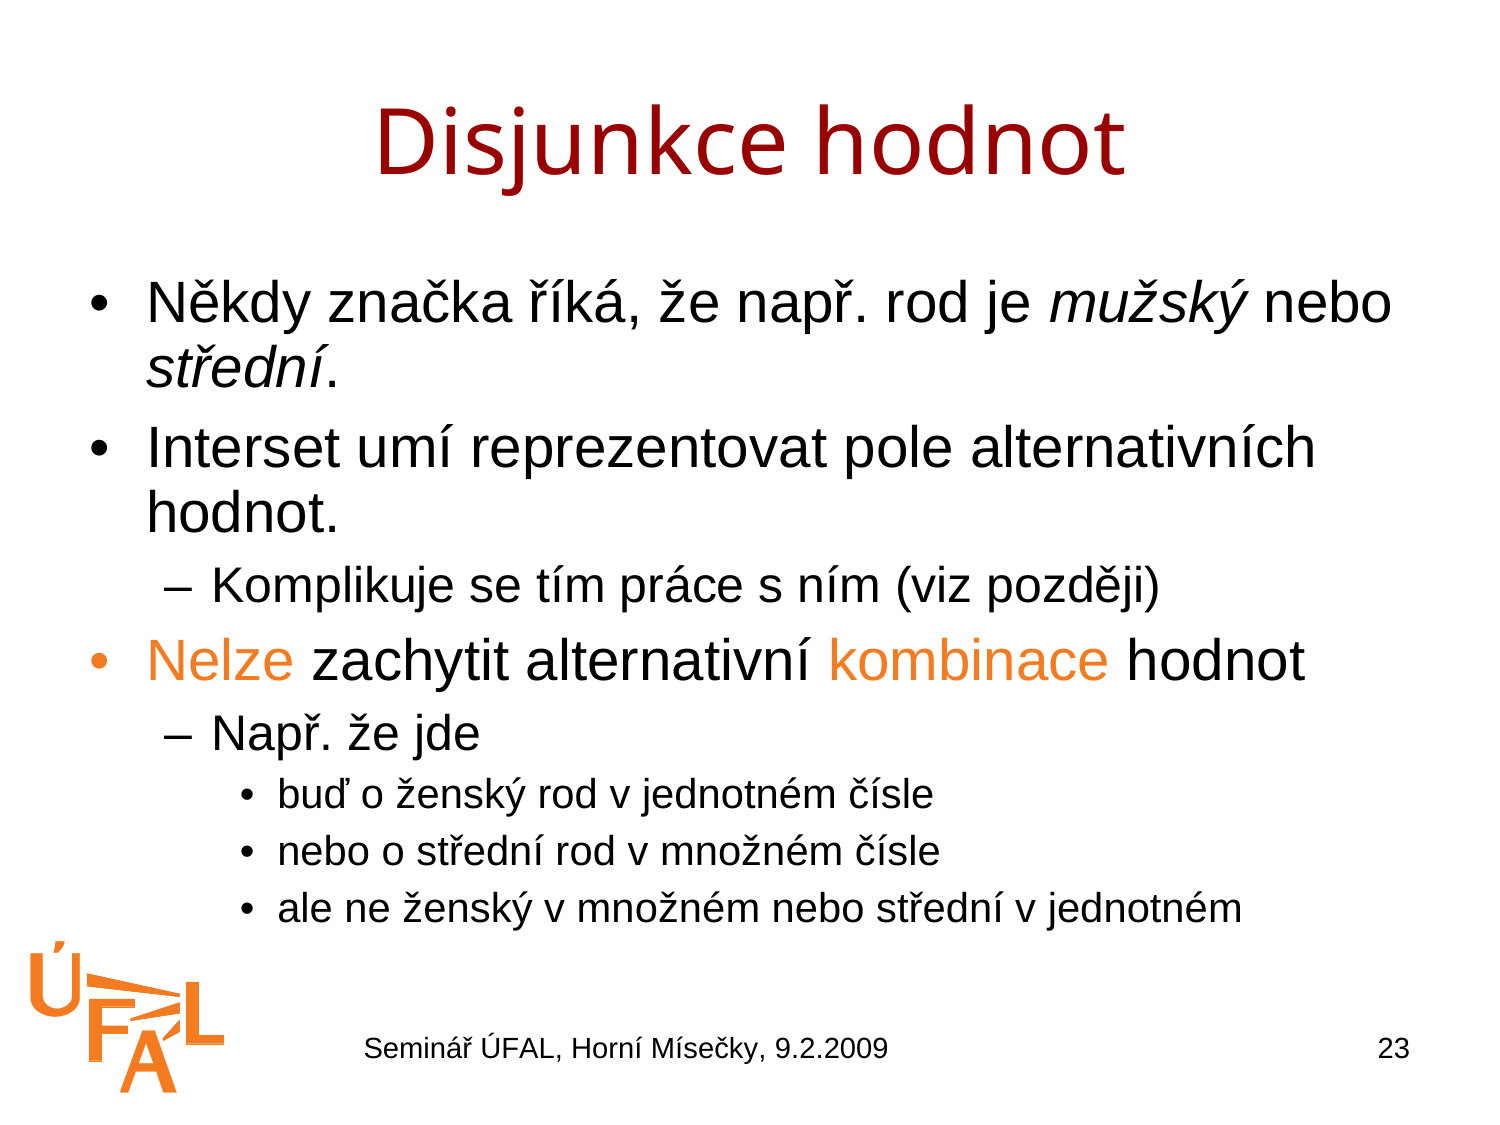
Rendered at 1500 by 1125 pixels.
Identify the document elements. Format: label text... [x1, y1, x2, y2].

title Disjunkce hodnot [75, 45, 1426, 233]
list Někdy značka říká, že např. rod je mužský nebo střední. Interset umí reprezentovat pole alternativních hodnot. Komplikuje se tím práce s ním (viz později) Nelze zachytit alternativní kombinace hodnot Např. že jde buď o ženský rod v jednotném čísle nebo o střední rod v množném čísle ale ne ženský v množném nebo střední v jednotném [75, 262, 1426, 1006]
